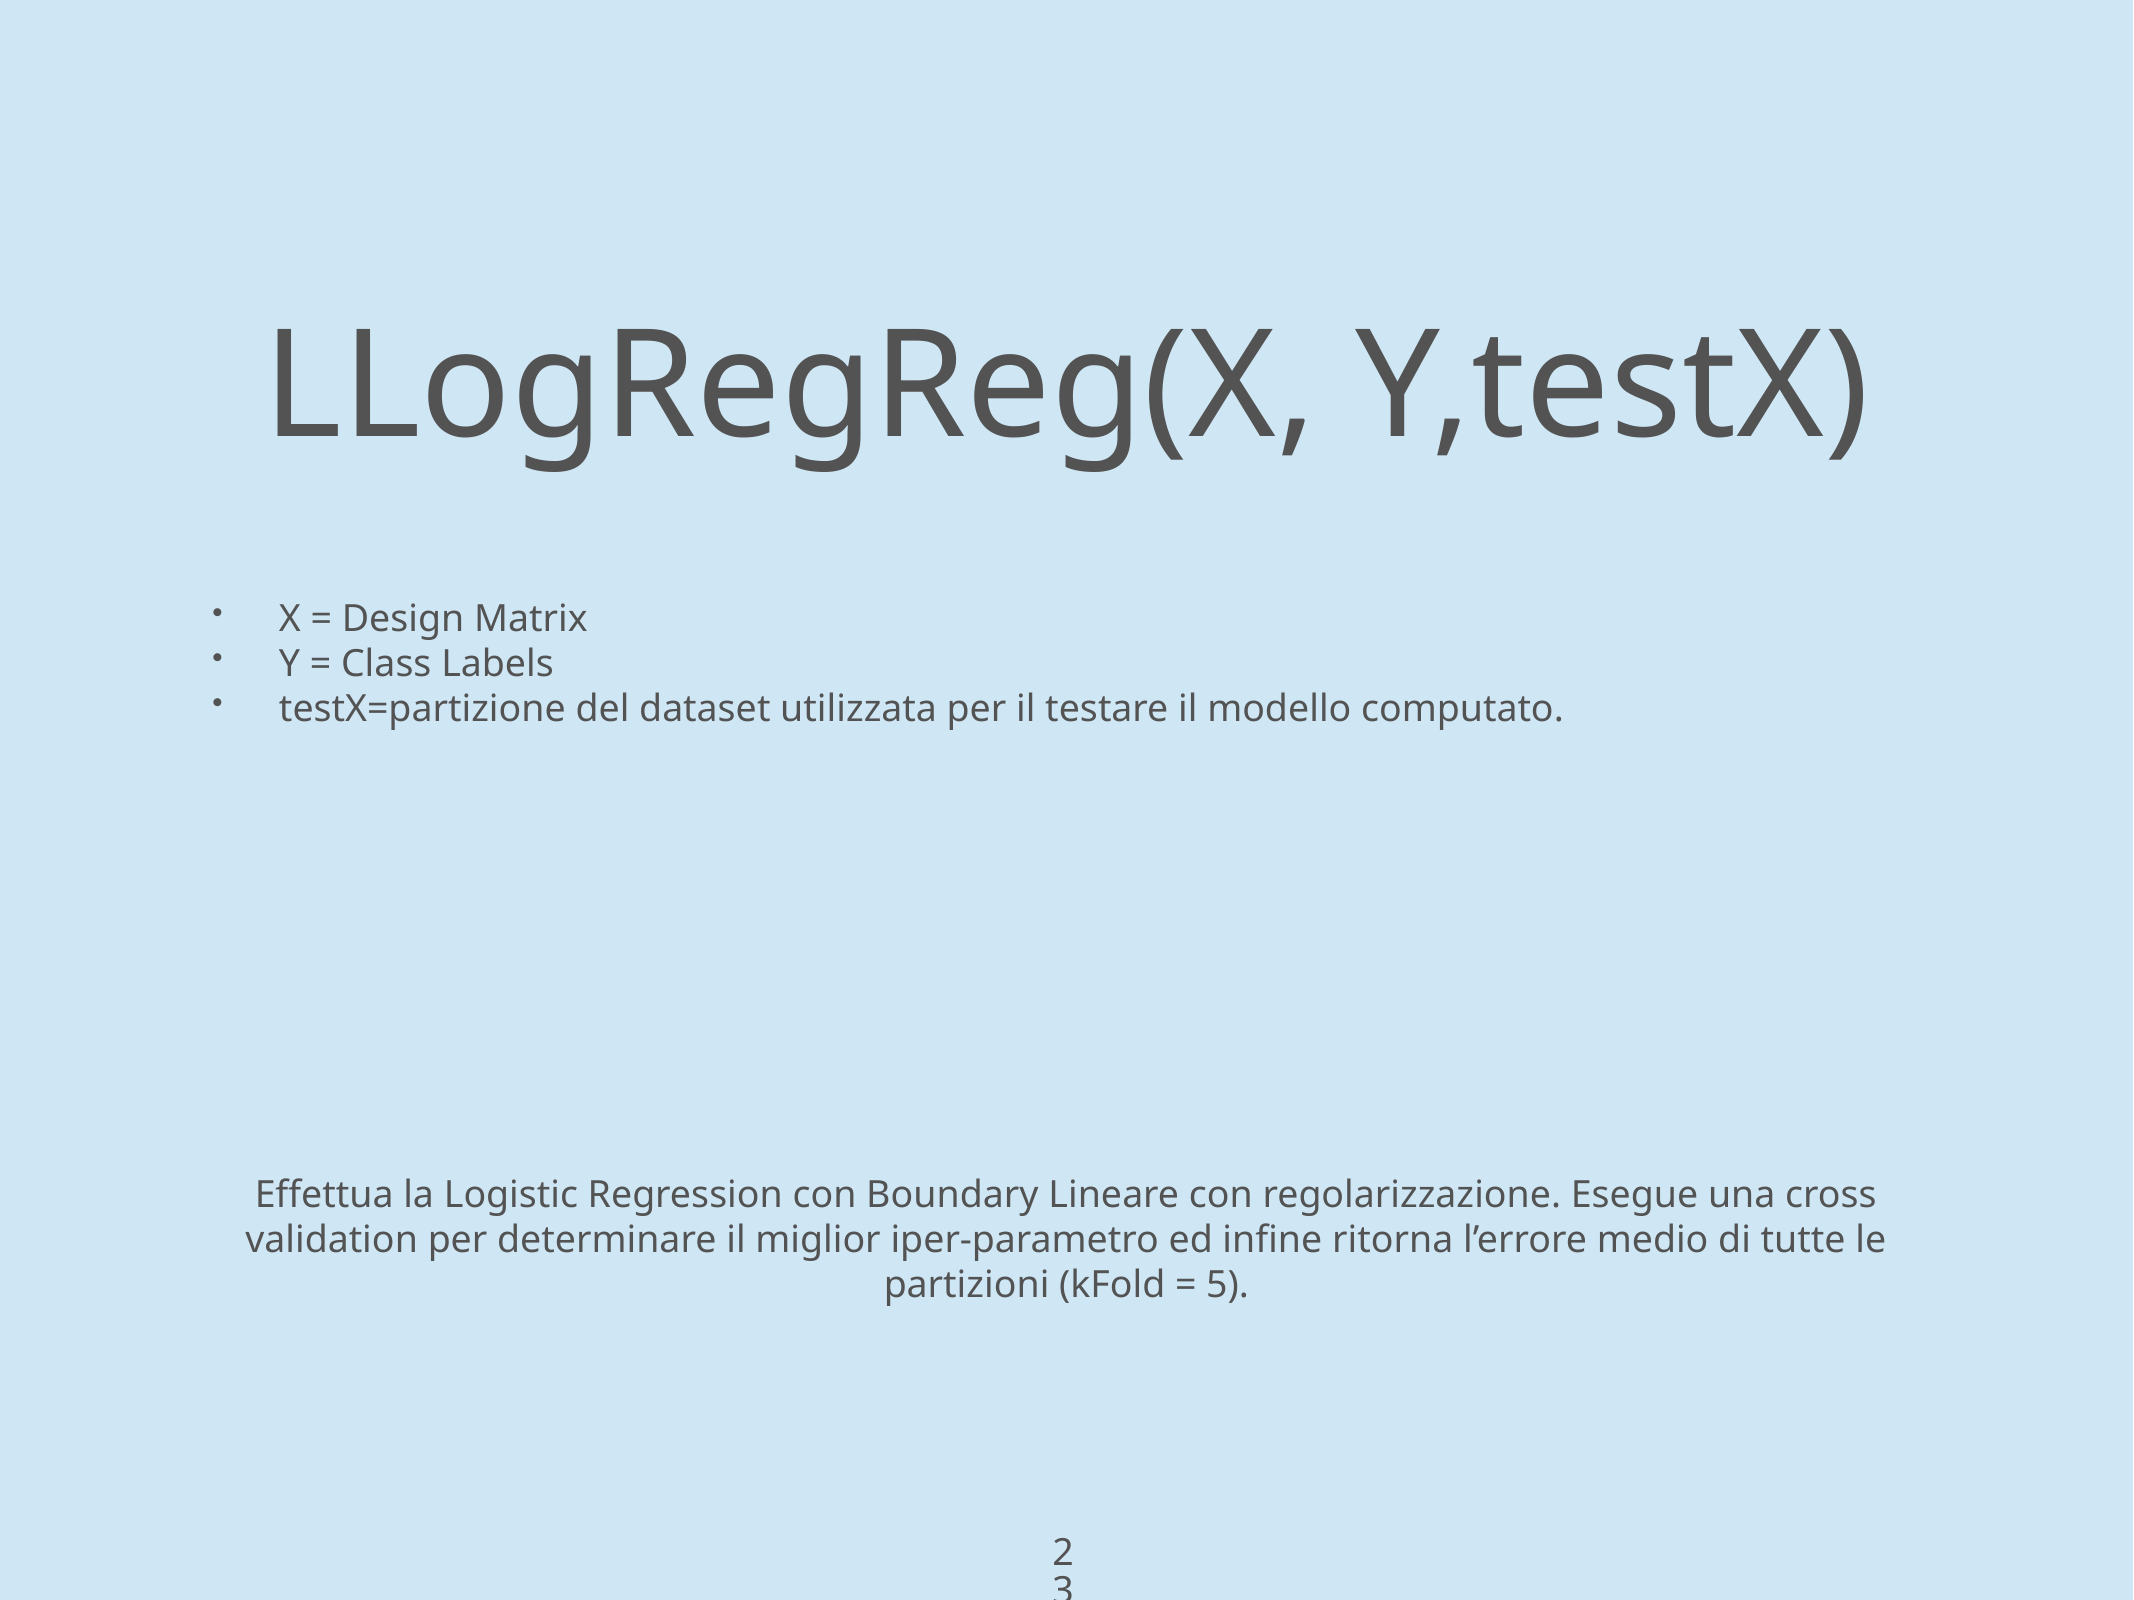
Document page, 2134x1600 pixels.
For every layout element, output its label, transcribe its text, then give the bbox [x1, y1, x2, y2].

text_box X = Design Matrix Y = Class Labels testX=partizione del dataset utilizzata per il testare il modello computato. [203, 585, 1930, 738]
slide_number <numero> [1037, 1520, 1094, 1580]
text_box Effettua la Logistic Regression con Boundary Lineare con regolarizzazione. Esegue una cross validation per determinare il miglior iper-parametro ed infine ritorna l’errore medio di tutte le partizioni (kFold = 5). [223, 1161, 1910, 1314]
title LLogRegReg(X, Y,testX) [58, 110, 2075, 642]
